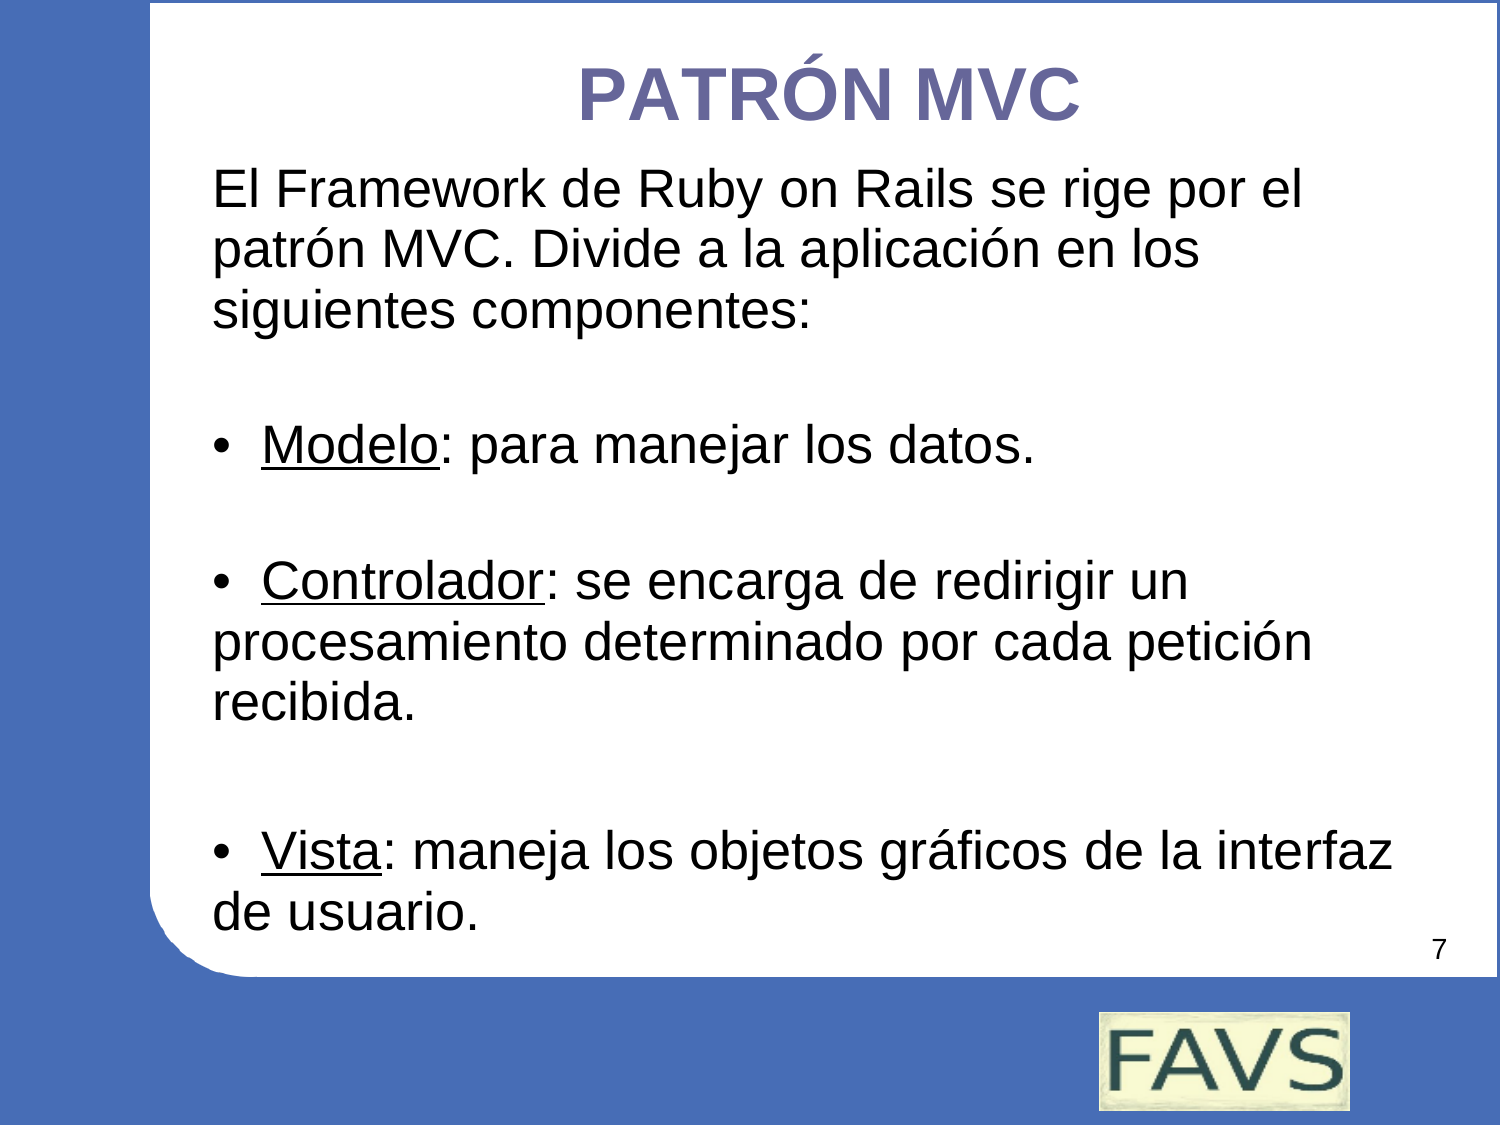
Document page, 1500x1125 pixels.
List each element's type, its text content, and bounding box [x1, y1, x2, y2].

subtitle El Framework de Ruby on Rails se rige por el patrón MVC. Divide a la aplicación en los siguientes componentes: Modelo: para manejar los datos. Controlador: se encarga de redirigir un procesamiento determinado por cada petición recibida. Vista: maneja los objetos gráficos de la interfaz de usuario. [212, 163, 1448, 937]
title PATRÓN MVC [212, 24, 1447, 163]
picture [0, 0, 1500, 1125]
